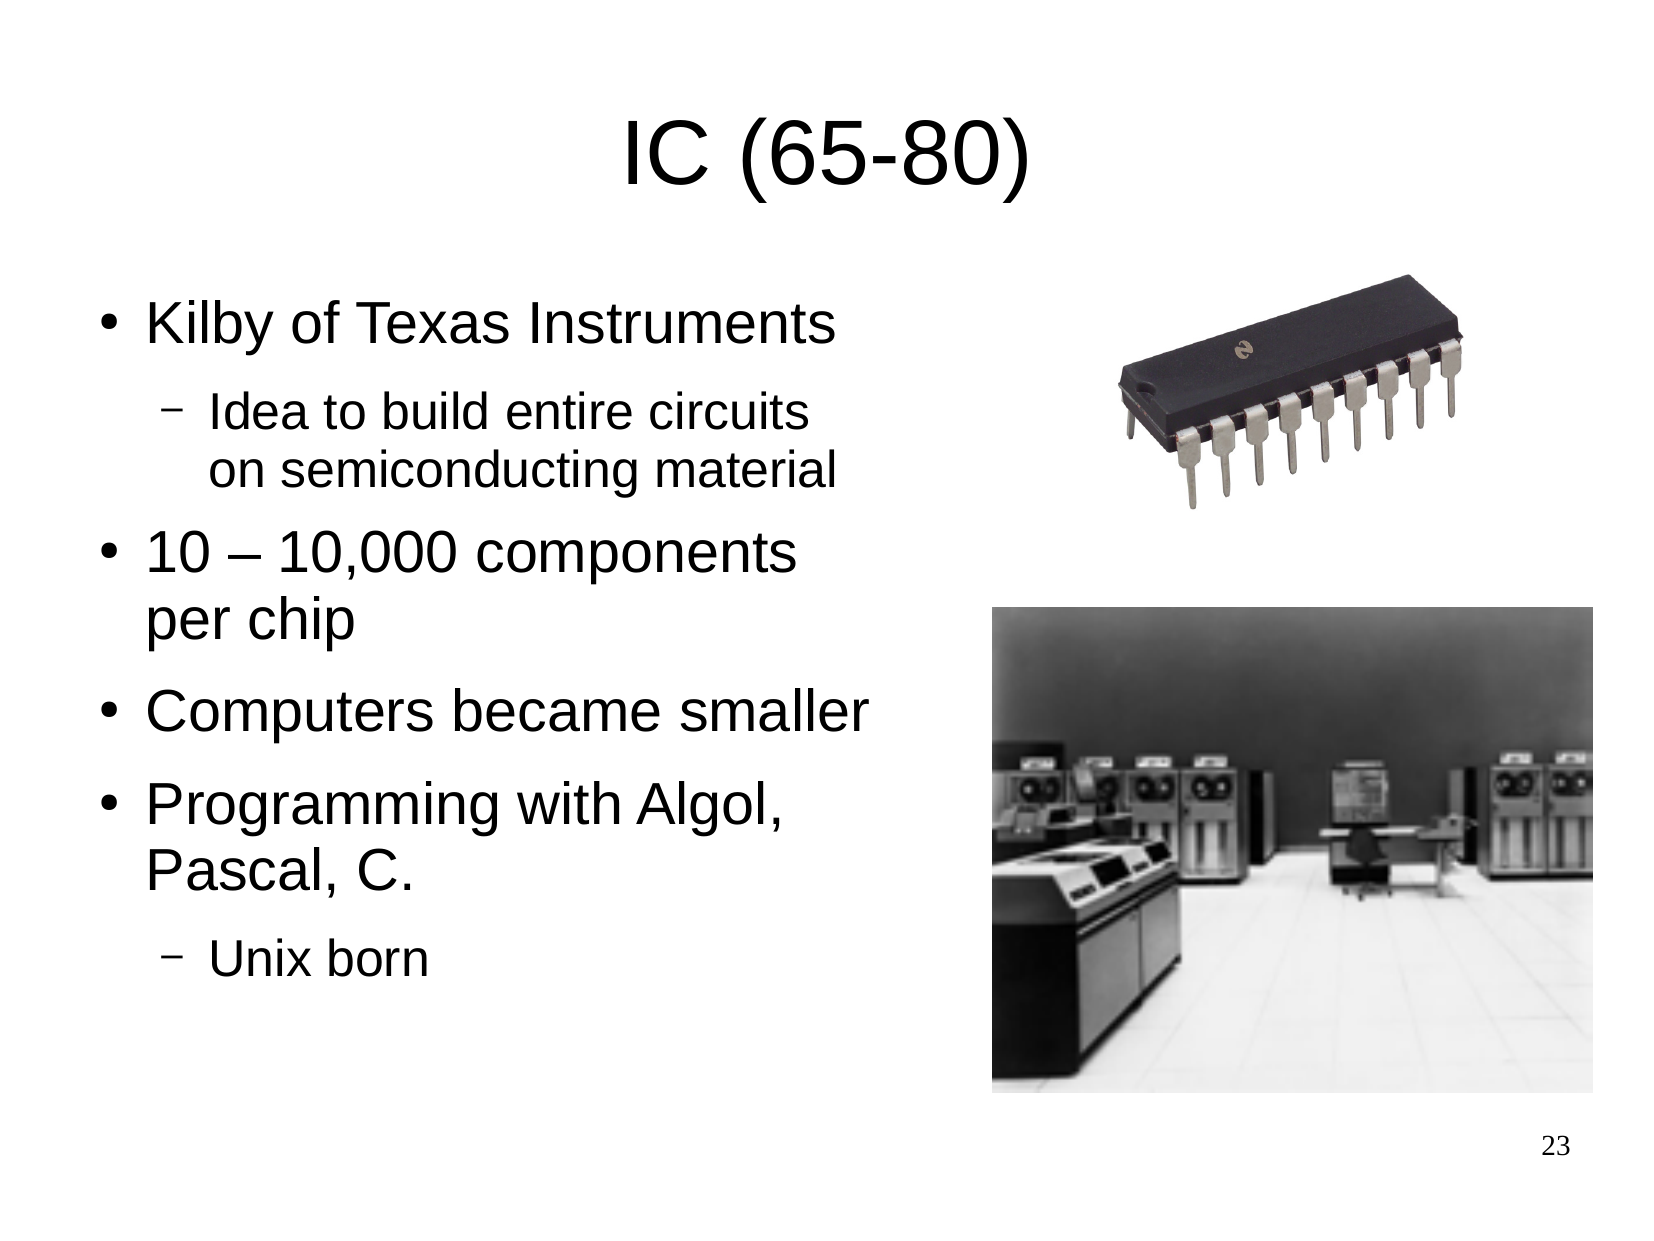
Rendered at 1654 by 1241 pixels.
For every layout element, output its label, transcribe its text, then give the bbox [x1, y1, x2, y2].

list Kilby of Texas Instruments Idea to build entire circuits on semiconducting material 10 – 10,000 components per chip Computers became smaller Programming with Algol, Pascal, C. Unix born [82, 290, 879, 1010]
picture [1104, 256, 1480, 521]
picture [992, 607, 1593, 1093]
title IC (65-80) [82, 49, 1571, 257]
